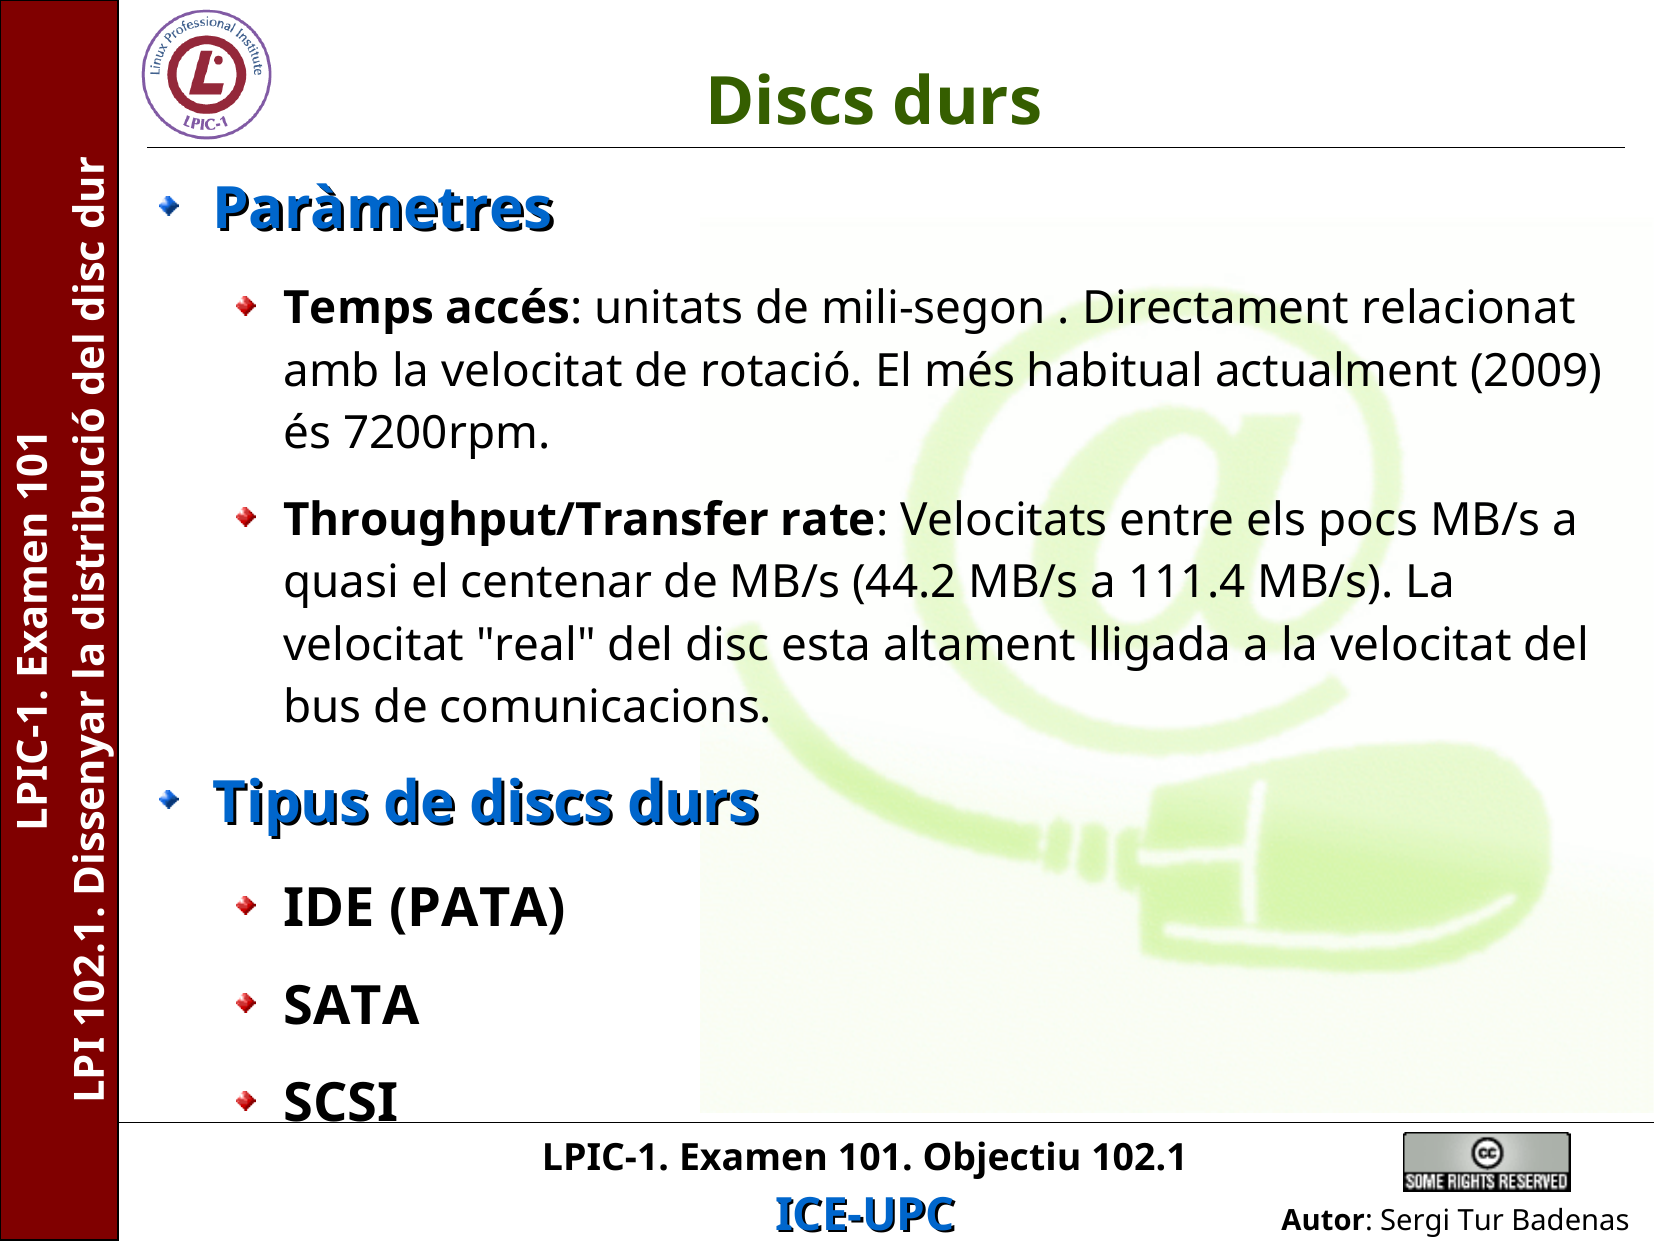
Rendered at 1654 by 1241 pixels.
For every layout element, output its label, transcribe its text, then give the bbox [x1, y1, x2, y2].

picture [236, 1100, 256, 1111]
picture [700, 217, 1654, 1113]
picture [135, 5, 277, 55]
list Paràmetres Temps accés: unitats de mili-segon . Directament relacionat amb la velocitat de rotació. El més habitual actualment (2009) és 7200rpm. Throughput/Transfer rate: Velocitats entre els pocs MB/s a quasi el centenar de MB/s (44.2 MB/s a 111.4 MB/s). La velocitat "real" del disc esta altament lligada a la velocitat del bus de comunicacions. Tipus de discs durs IDE (PATA) SATA SCSI [141, 166, 1630, 1100]
title Discs durs [129, 55, 1619, 142]
picture [1403, 1132, 1571, 1192]
